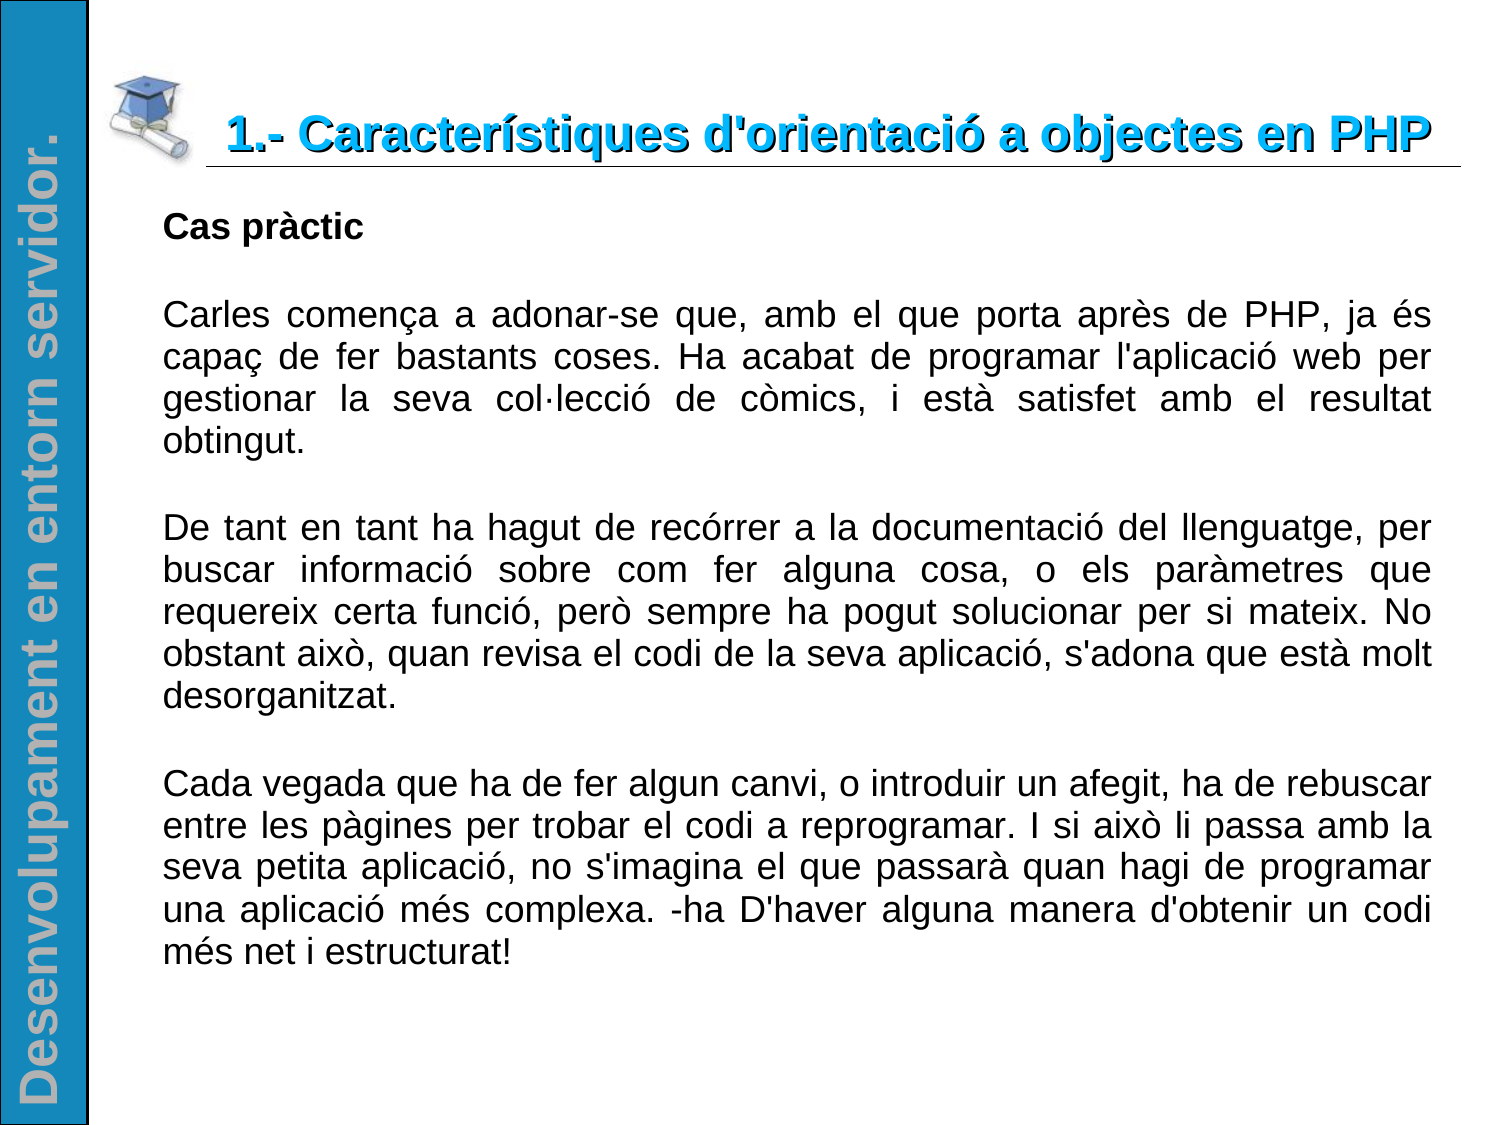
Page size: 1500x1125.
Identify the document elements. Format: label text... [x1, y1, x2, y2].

picture [93, 61, 206, 174]
text_box Cas pràctic Carles comença a adonar-se que, amb el que porta après de PHP, ja és capaç de fer bastants coses. Ha acabat de programar l'aplicació web per gestionar la seva col·lecció de còmics, i està satisfet amb el resultat obtingut. De tant en tant ha hagut de recórrer a la documentació del llenguatge, per buscar informació sobre com fer alguna cosa, o els paràmetres que requereix certa funció, però sempre ha pogut solucionar per si mateix. No obstant això, quan revisa el codi de la seva aplicació, s'adona que està molt desorganitzat. Cada vegada que ha de fer algun canvi, o introduir un afegit, ha de rebuscar entre les pàgines per trobar el codi a reprogramar. I si això li passa amb la seva petita aplicació, no s'imagina el que passarà quan hagi de programar una aplicació més complexa. -ha D'haver alguna manera d'obtenir un codi més net i estructurat! [147, 198, 1447, 980]
title 1.- Característiques d'orientació a objectes en PHP [206, 88, 1447, 178]
